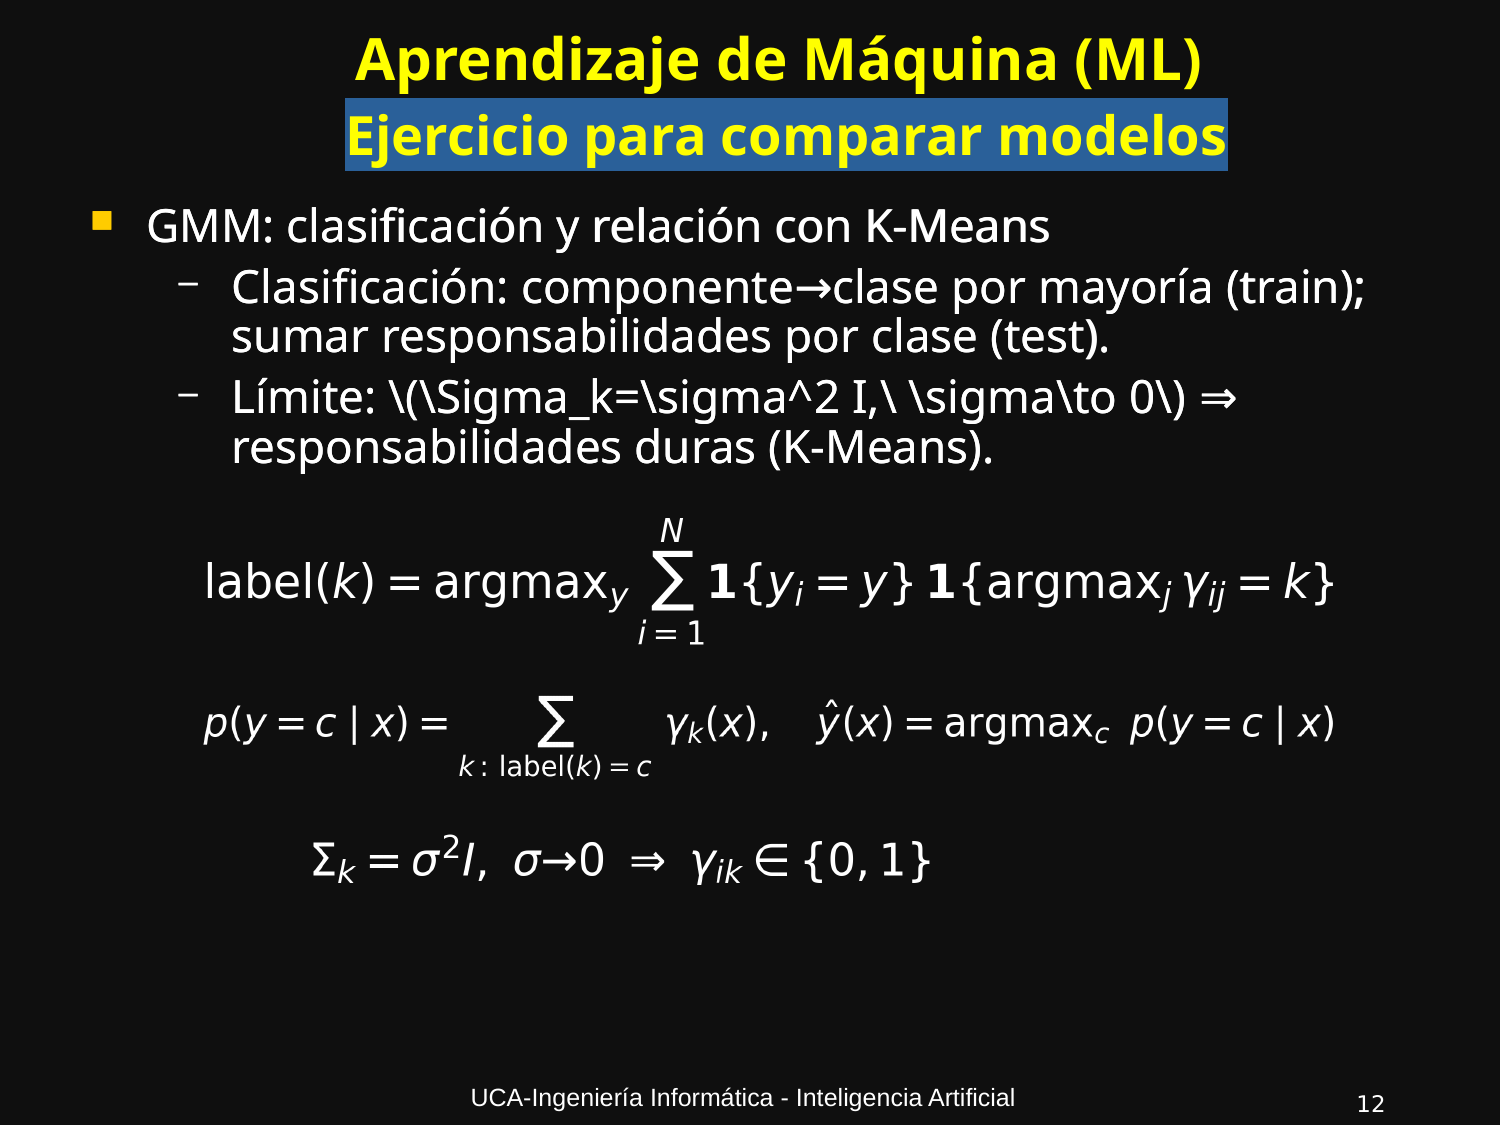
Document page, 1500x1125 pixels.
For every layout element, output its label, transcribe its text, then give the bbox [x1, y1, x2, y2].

picture [118, 684, 1418, 791]
title Aprendizaje de Máquina (ML) Ejercicio para comparar modelos [75, 38, 1463, 152]
text_box GMM: clasificación y relación con K-Means Clasificación: componente→clase por mayoría (train); sumar responsabilidades por clase (test). Límite: \(\Sigma_k=\sigma^2 I,\ \sigma\to 0\) ⇒ responsabilidades duras (K-Means). [75, 195, 1426, 1051]
picture [118, 501, 1418, 662]
picture [262, 827, 976, 892]
